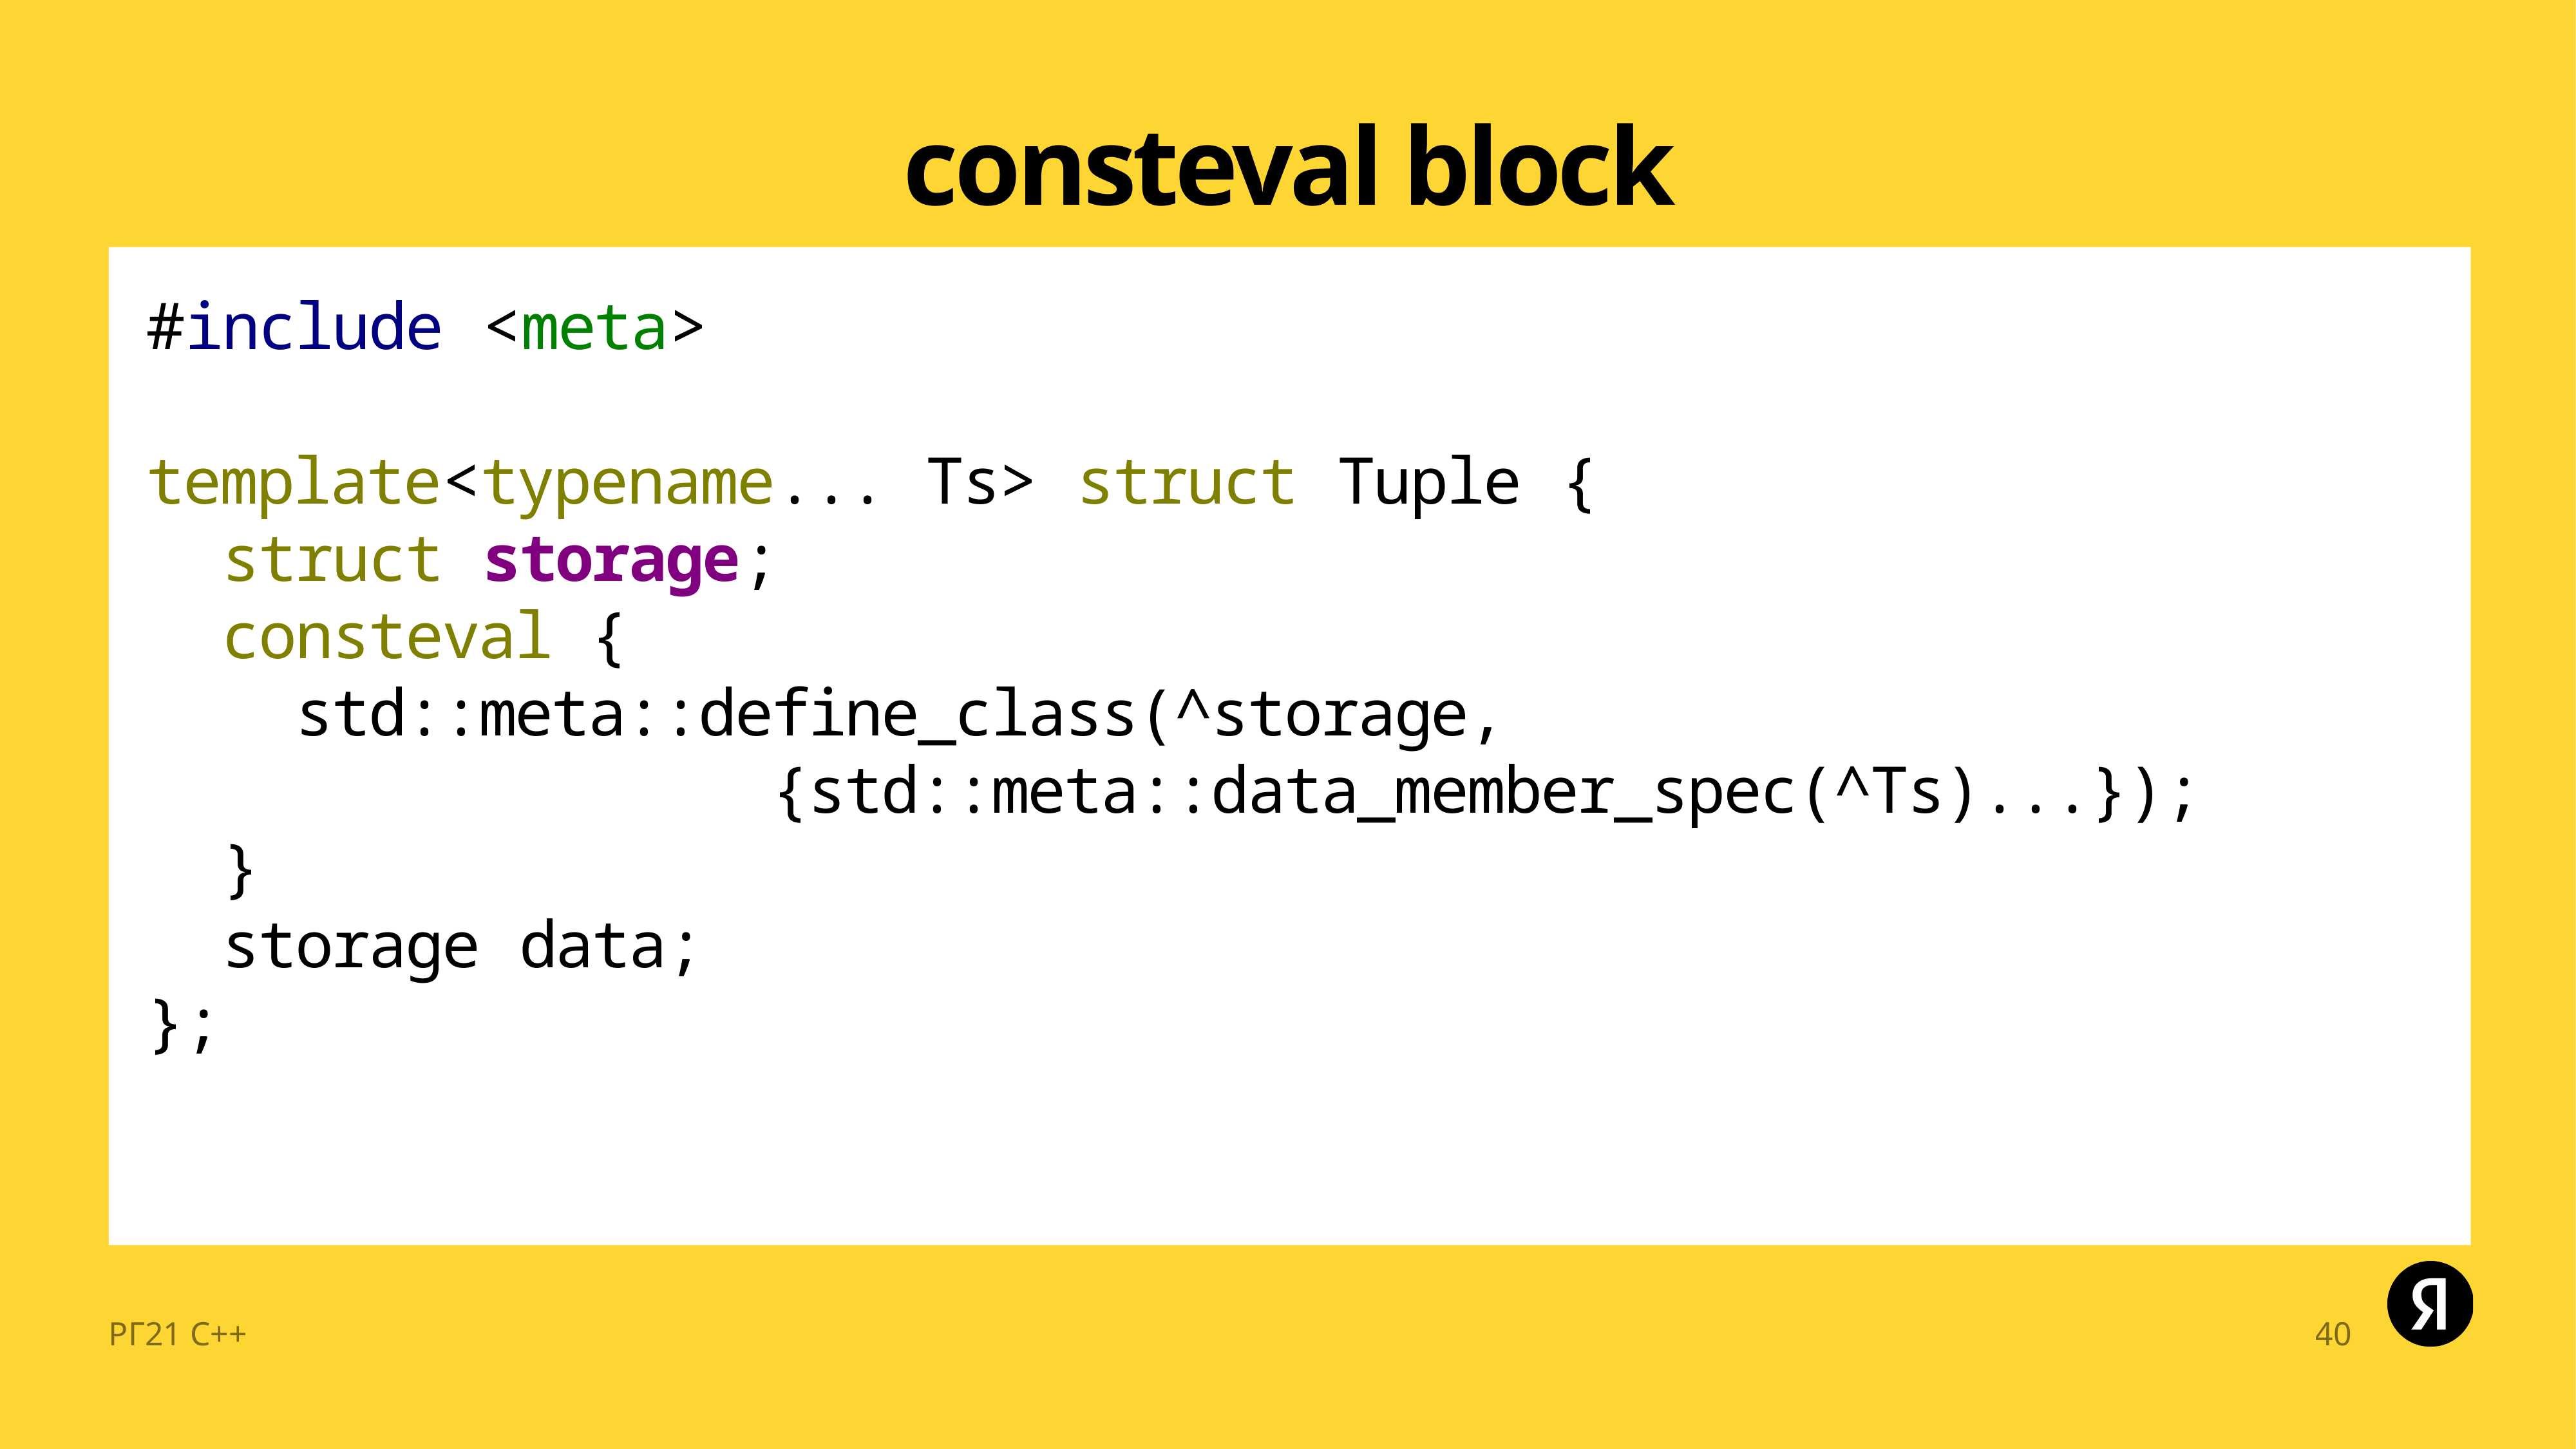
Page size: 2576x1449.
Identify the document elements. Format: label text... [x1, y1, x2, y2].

title consteval block [106, 101, 2473, 228]
picture [2387, 1261, 2474, 1347]
list #include <meta> template<typename... Ts> struct Tuple { struct storage; consteval { std::meta::define_class(^storage, {std::meta::data_member_spec(^Ts)...}); } storage data; }; [108, 247, 2471, 1245]
